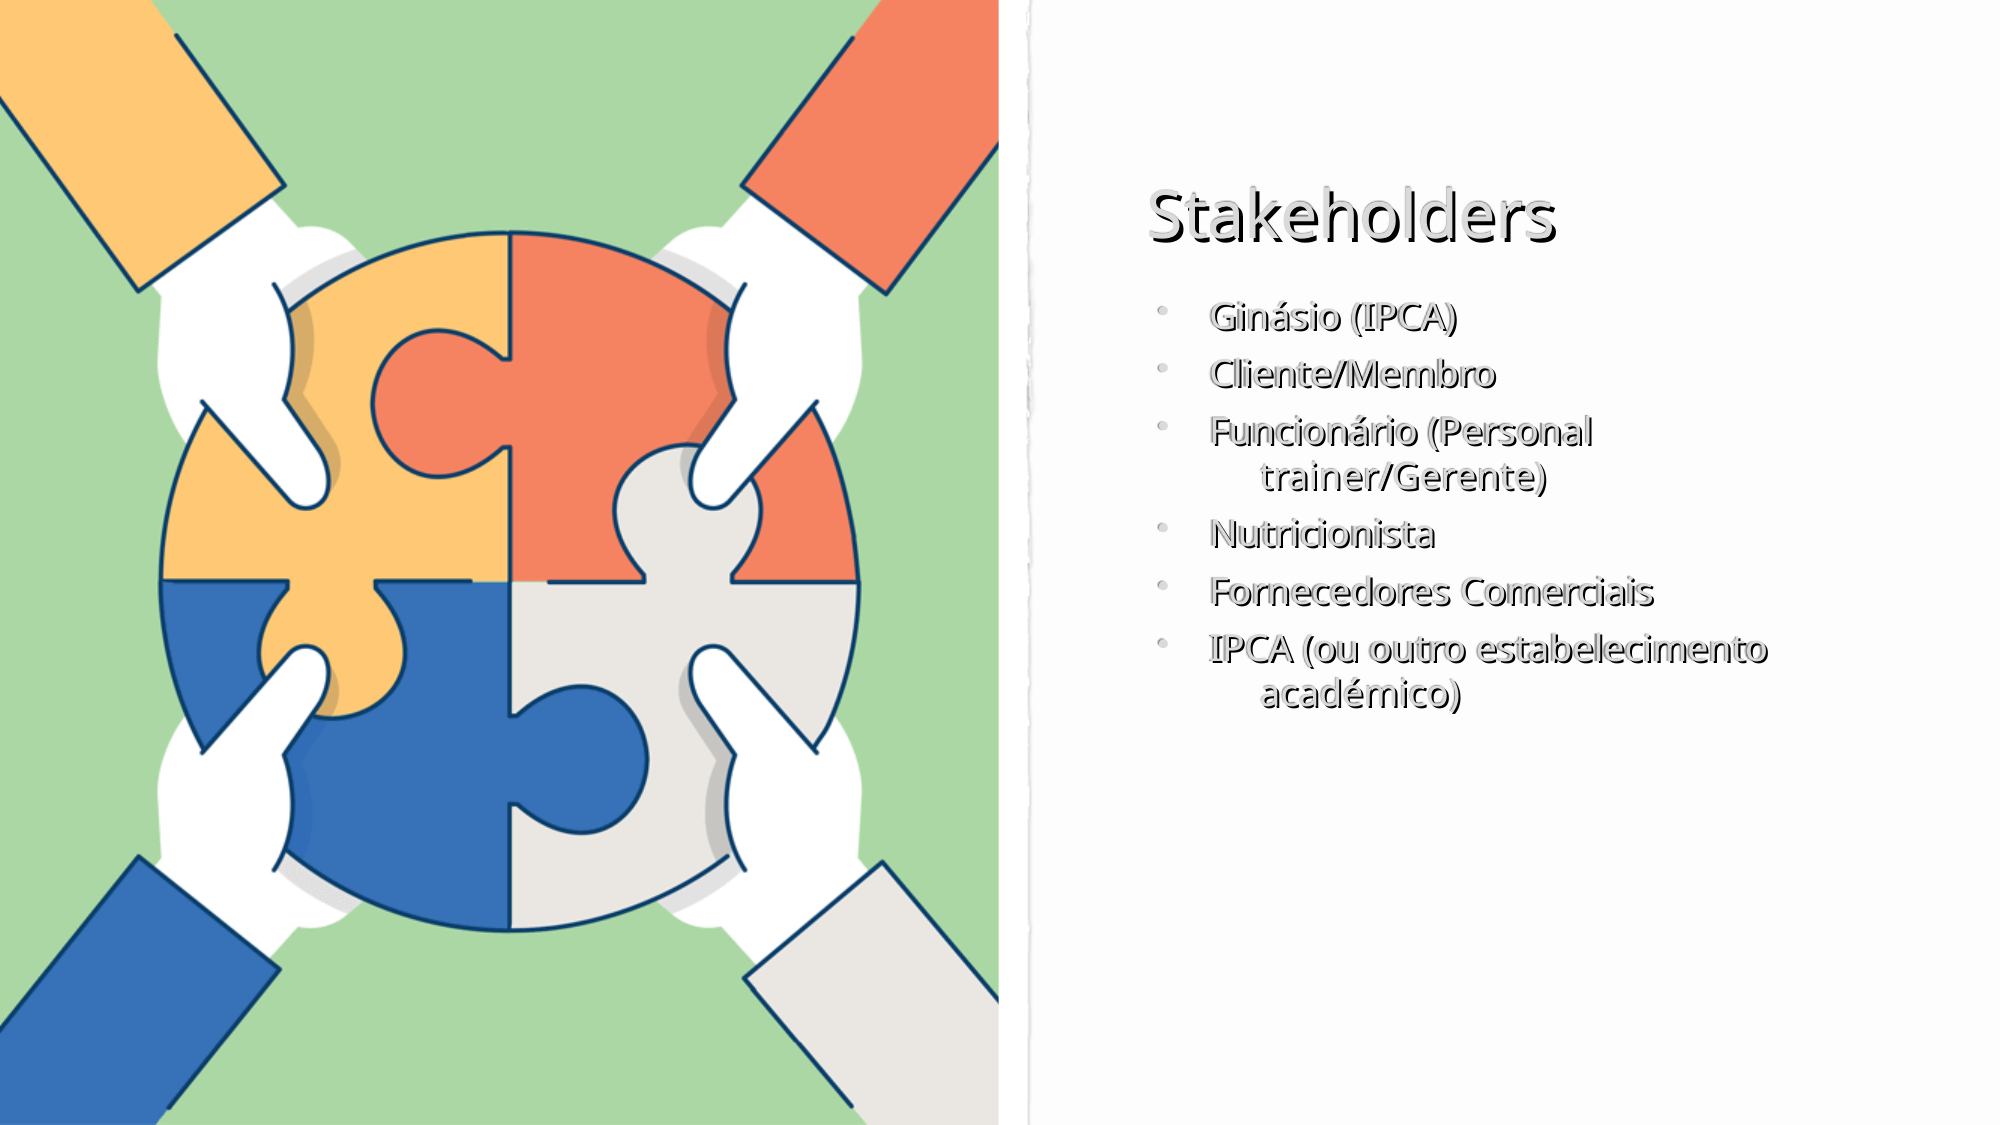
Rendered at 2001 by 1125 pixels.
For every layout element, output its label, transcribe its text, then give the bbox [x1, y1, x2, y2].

picture [0, 0, 999, 1125]
title Stakeholders [1131, 99, 1877, 260]
list Ginásio (IPCA) Cliente/Membro Funcionário (Personal trainer/Gerente) Nutricionista Fornecedores Comerciais IPCA (ou outro estabelecimento académico) [1131, 284, 1855, 950]
picture [1026, 0, 2000, 1125]
